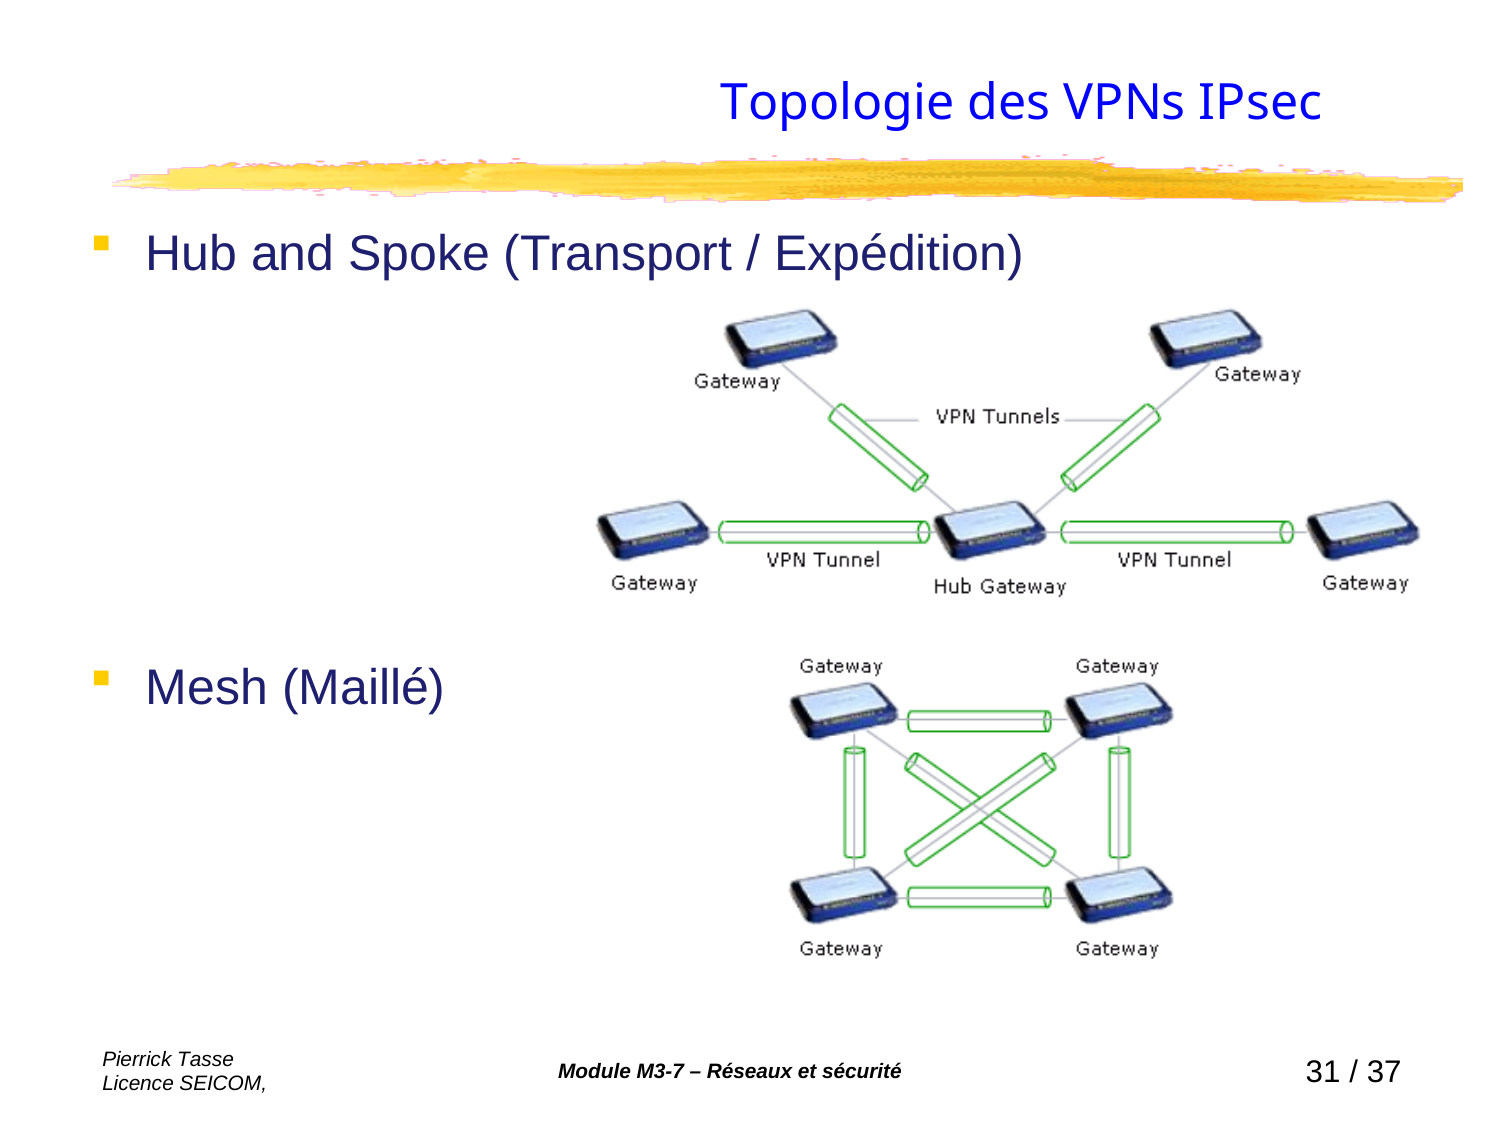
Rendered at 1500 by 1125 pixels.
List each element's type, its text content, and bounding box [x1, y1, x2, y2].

picture [752, 639, 1203, 987]
picture [565, 291, 1451, 622]
picture [112, 149, 1463, 213]
title Topologie des VPNs IPsec [62, 37, 1338, 138]
list Hub and Spoke (Transport / Expédition) Mesh (Maillé) [74, 212, 1418, 922]
